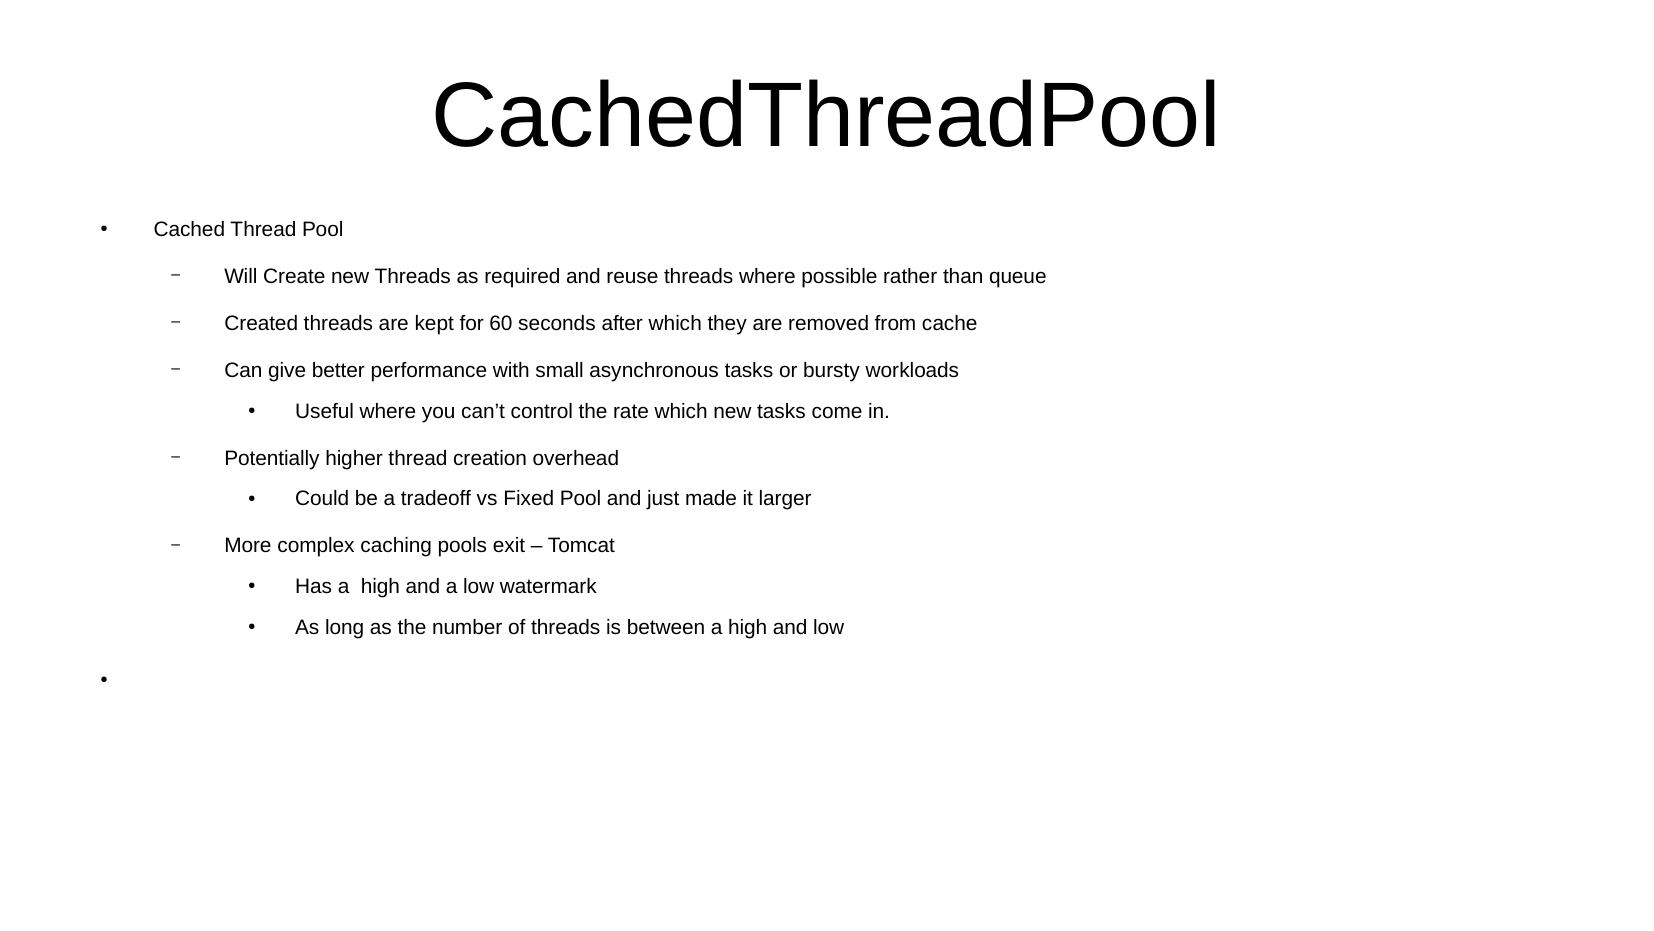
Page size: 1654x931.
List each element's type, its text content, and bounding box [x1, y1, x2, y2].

title CachedThreadPool [82, 37, 1571, 193]
list Cached Thread Pool Will Create new Threads as required and reuse threads where possible rather than queue Created threads are kept for 60 seconds after which they are removed from cache Can give better performance with small asynchronous tasks or bursty workloads Useful where you can’t control the rate which new tasks come in. Potentially higher thread creation overhead Could be a tradeoff vs Fixed Pool and just made it larger More complex caching pools exit – Tomcat Has a high and a low watermark As long as the number of threads is between a high and low [82, 217, 1613, 863]
